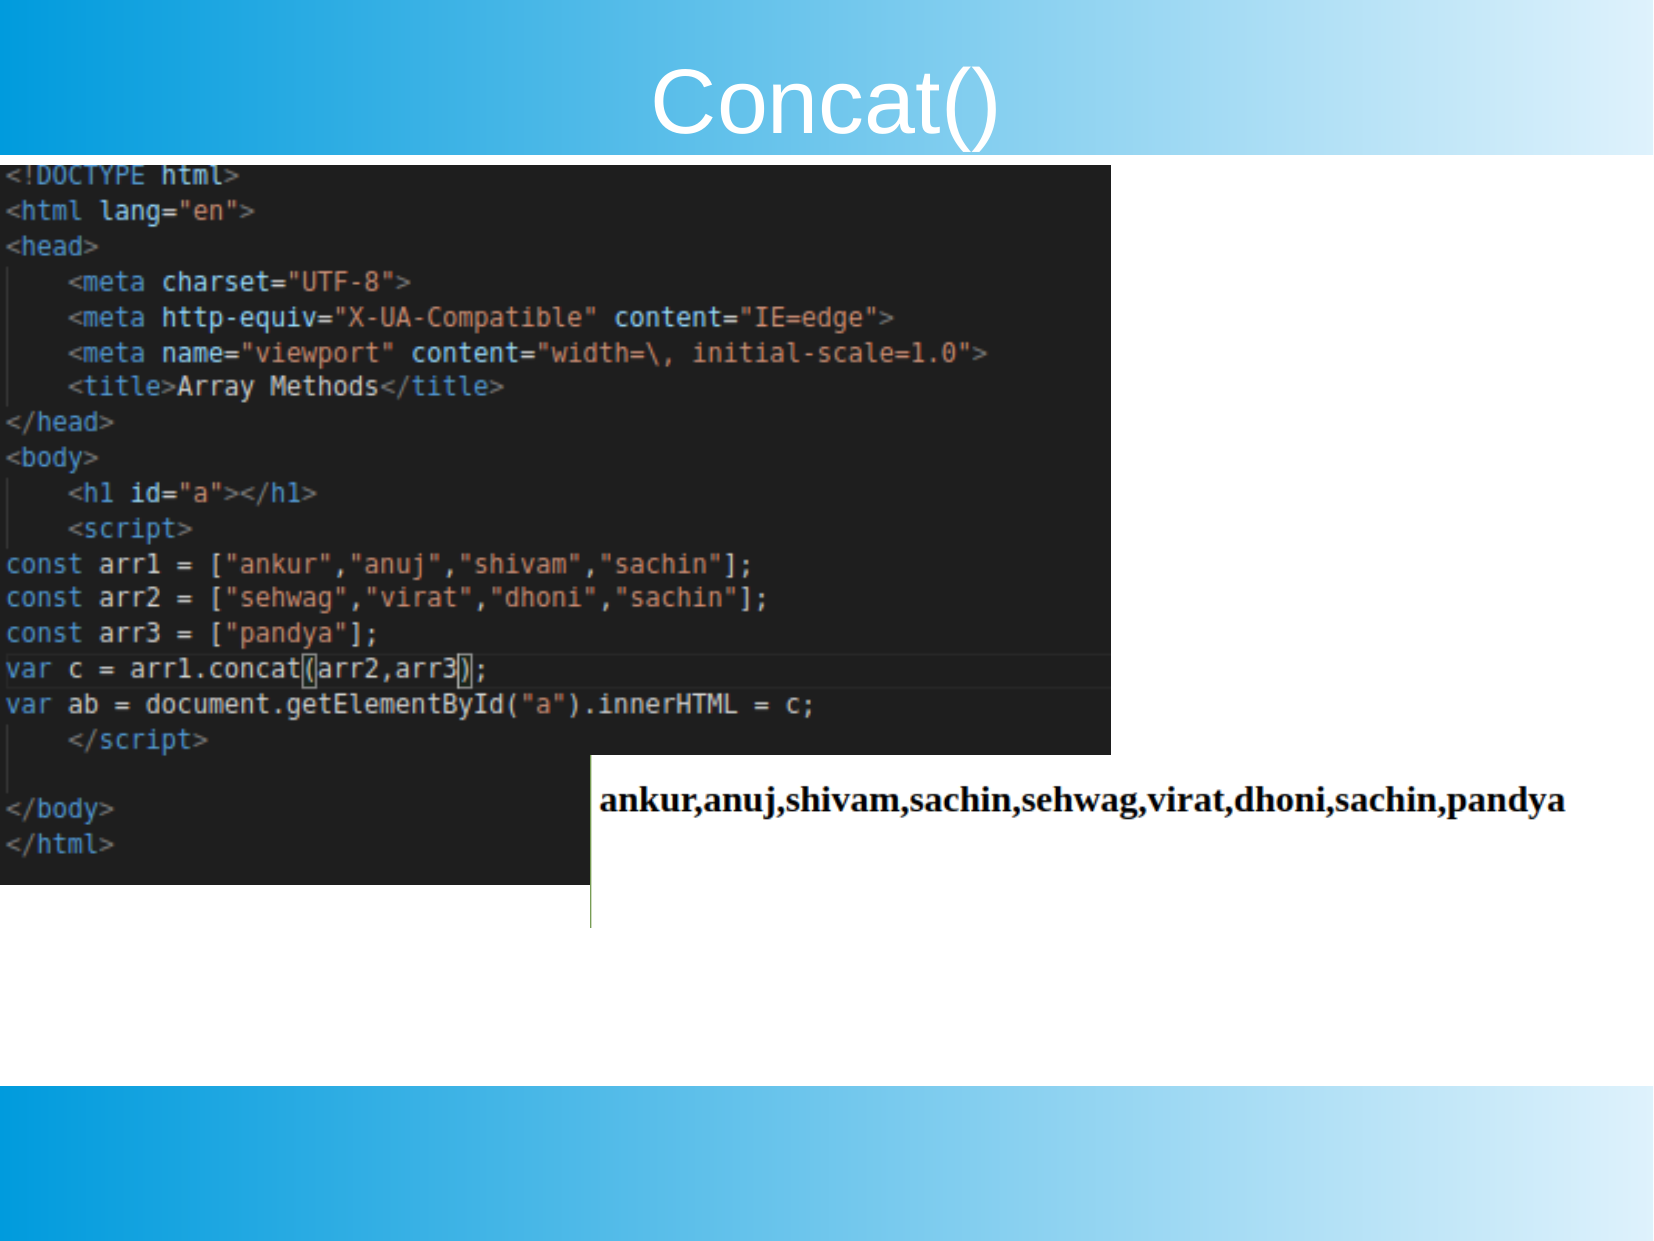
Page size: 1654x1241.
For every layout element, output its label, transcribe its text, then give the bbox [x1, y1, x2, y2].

title Concat() [82, 49, 1571, 155]
picture [0, 165, 1619, 928]
